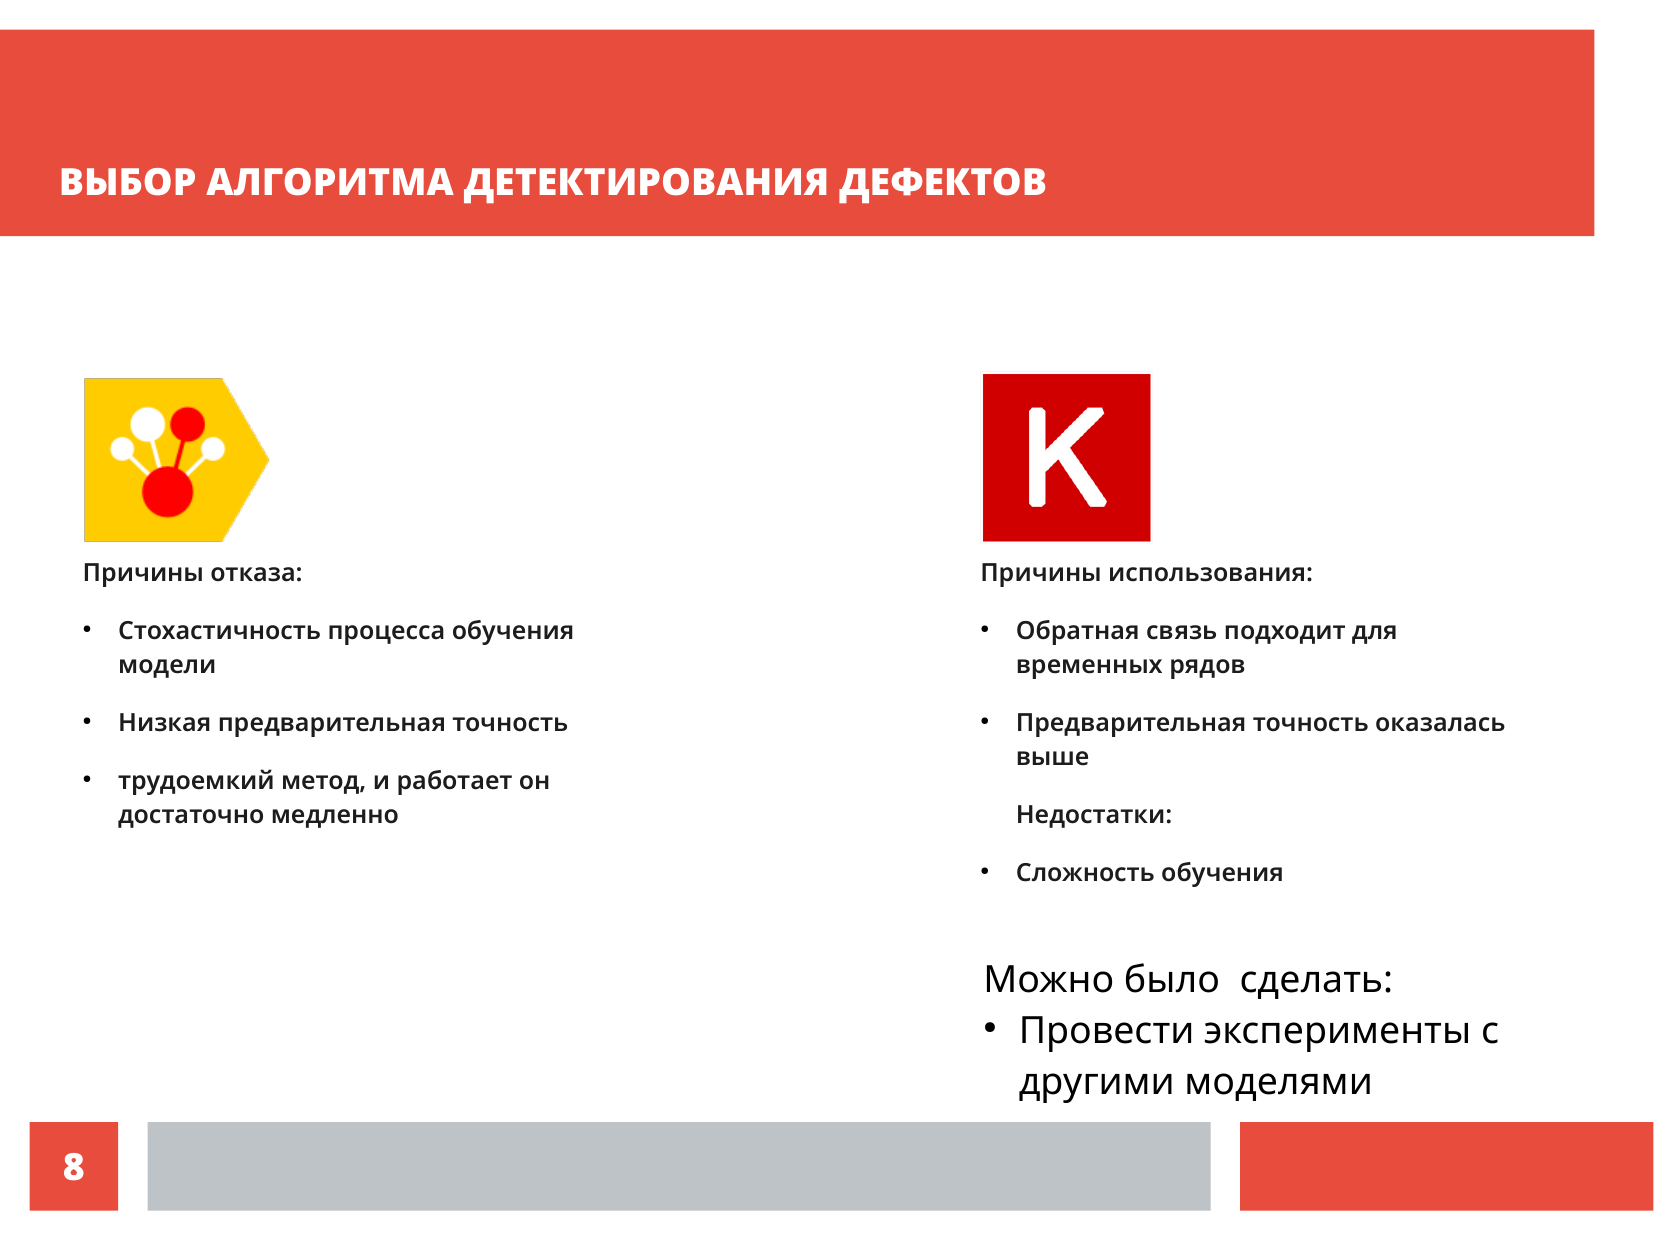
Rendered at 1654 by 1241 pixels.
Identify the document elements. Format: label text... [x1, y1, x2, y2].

list Причины использования: Обратная связь подходит для временных рядов Предварительная точность оказалась выше Недостатки: Сложность обучения [980, 555, 1536, 922]
list Причины отказа: Стохастичность процесса обучения модели Низкая предварительная точность трудоемкий метод, и работает он достаточно медленно [82, 555, 638, 1016]
text_box Можно было сделать: Провести эксперименты с другими моделями [968, 944, 1642, 1091]
picture [980, 371, 1153, 544]
title ВЫБОР АЛГОРИТМА ДЕТЕКТИРОВАНИЯ ДЕФЕКТОВ [59, 59, 1595, 207]
picture [82, 366, 272, 556]
